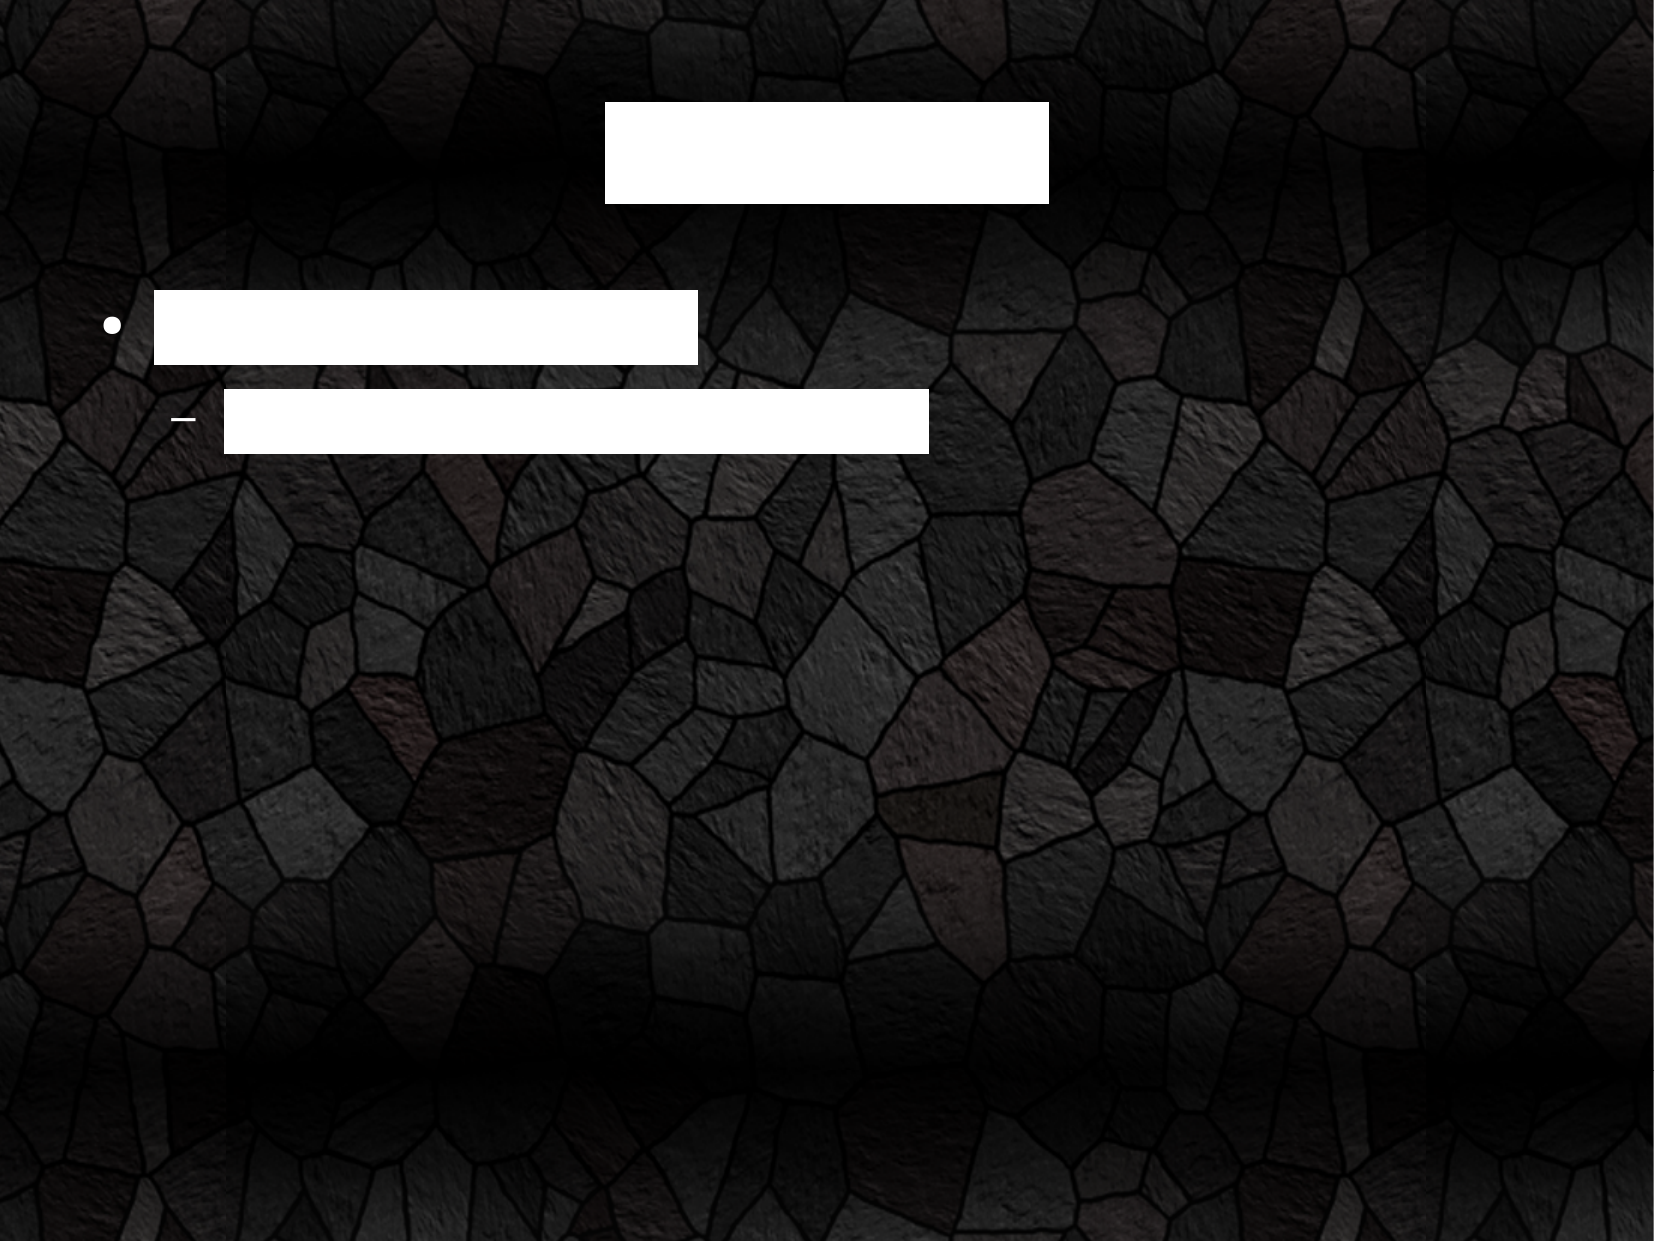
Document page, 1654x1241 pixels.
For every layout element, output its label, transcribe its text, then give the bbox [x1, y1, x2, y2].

list Con django-admin startproject <nombre-proy> [82, 290, 1571, 1010]
picture [0, 0, 1654, 1241]
title Comandos [82, 49, 1571, 257]
